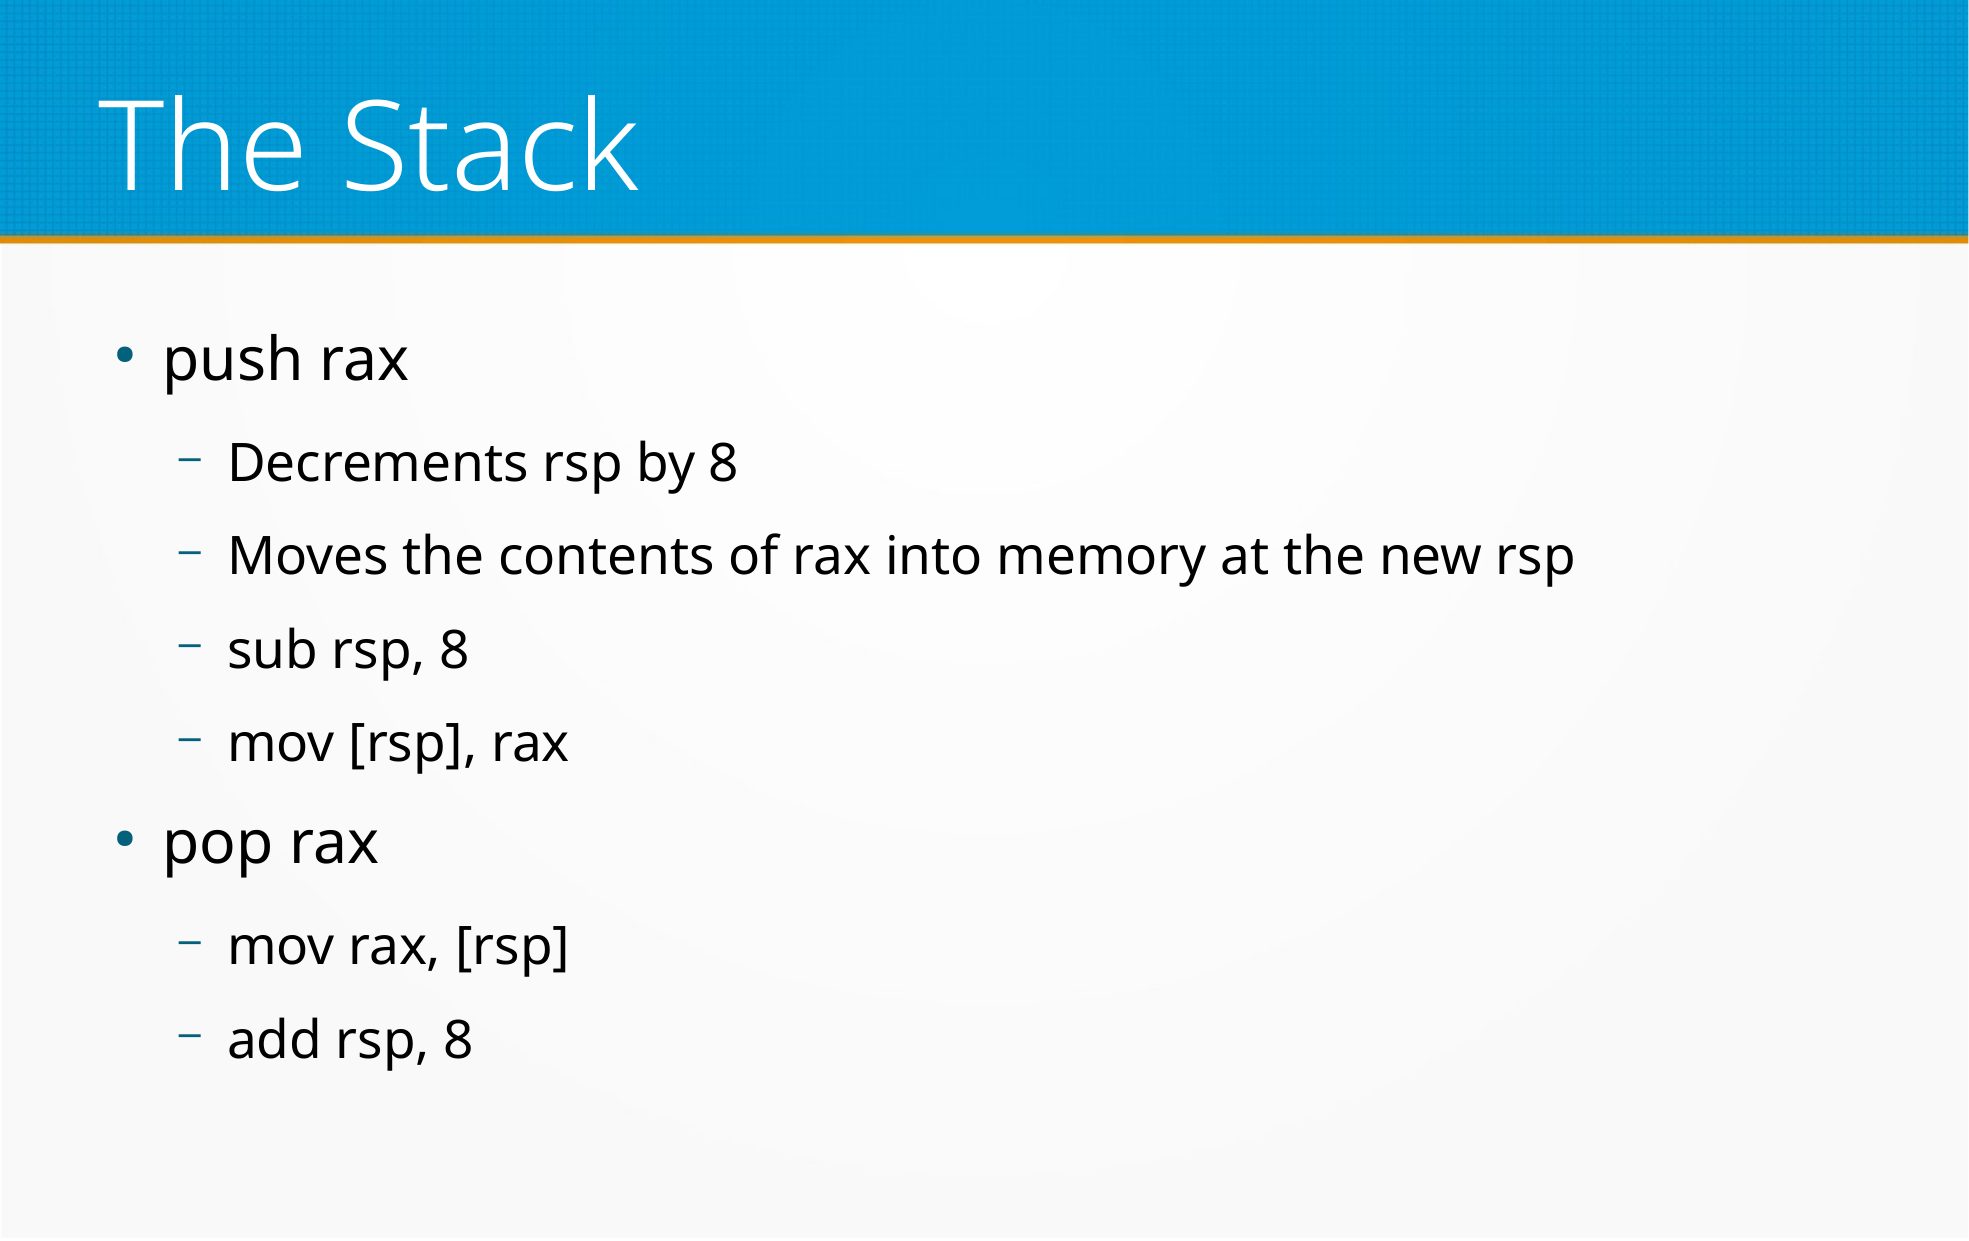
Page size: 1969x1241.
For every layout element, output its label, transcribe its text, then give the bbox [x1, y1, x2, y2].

picture [0, 233, 1969, 1241]
title The Stack [98, 19, 1870, 227]
list push rax Decrements rsp by 8 Moves the contents of rax into memory at the new rsp sub rsp, 8 mov [rsp], rax pop rax mov rax, [rsp] add rsp, 8 [98, 315, 1861, 1081]
